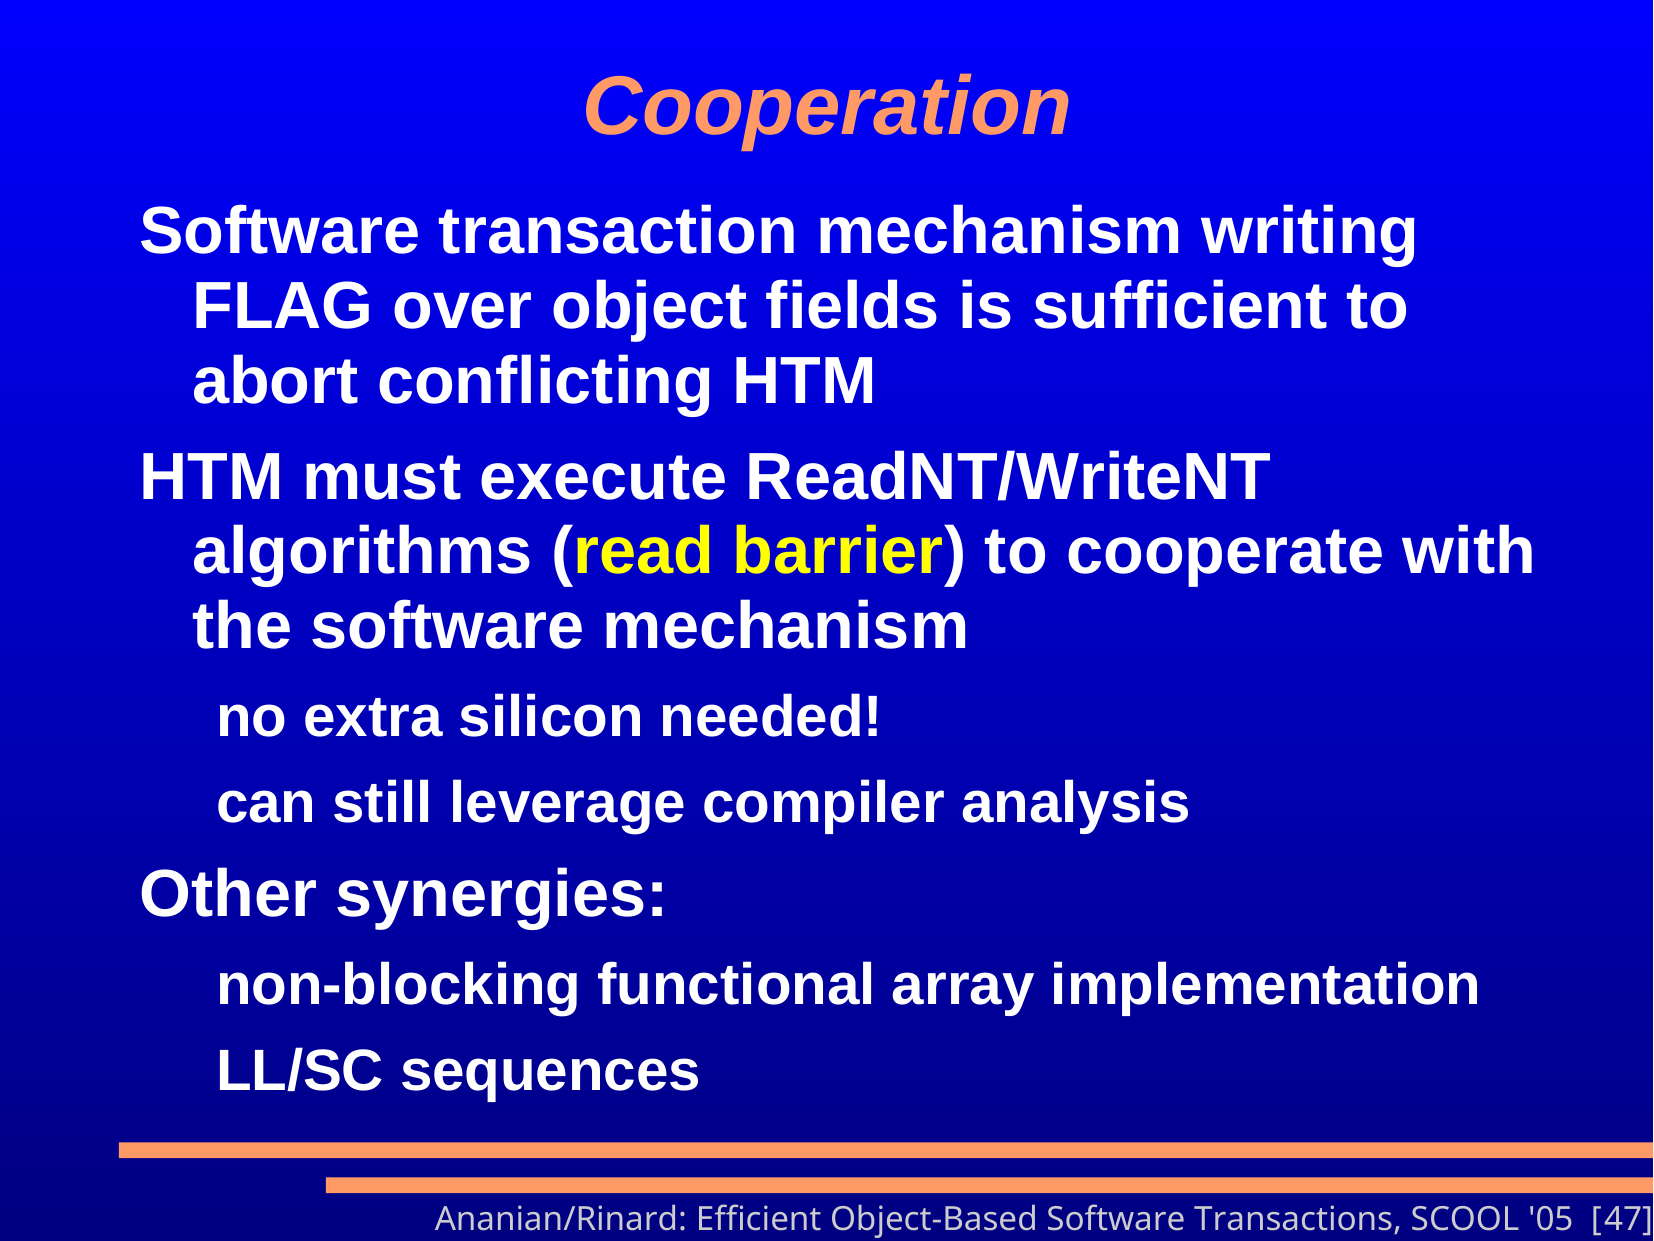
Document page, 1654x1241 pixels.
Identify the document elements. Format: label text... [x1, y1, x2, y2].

list Software transaction mechanism writing FLAG over object fields is sufficient to abort conflicting HTM HTM must execute ReadNT/WriteNT algorithms (read barrier) to cooperate with the software mechanism no extra silicon needed! can still leverage compiler analysis Other synergies: non-blocking functional array implementation LL/SC sequences [121, 193, 1561, 1133]
title Cooperation [121, 18, 1534, 193]
